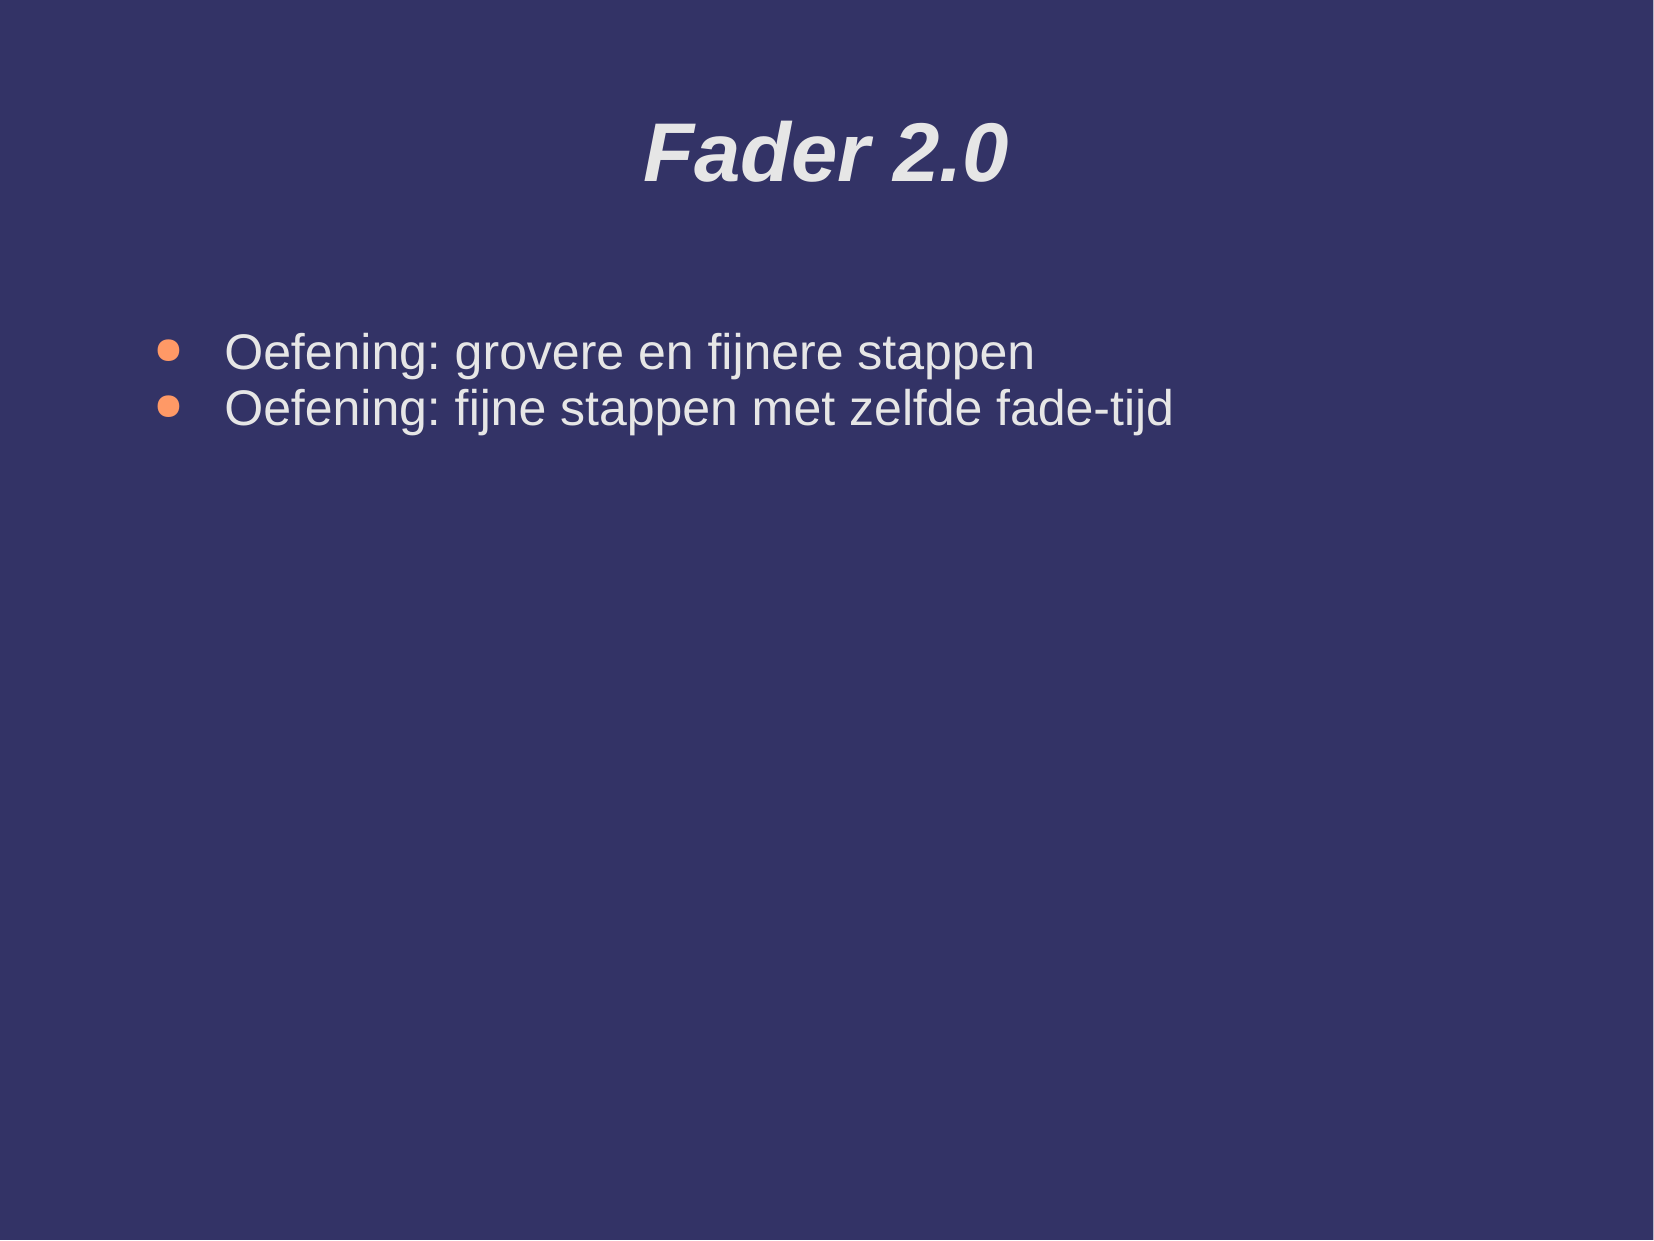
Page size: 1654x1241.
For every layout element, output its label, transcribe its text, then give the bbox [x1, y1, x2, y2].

list Oefening: grovere en fijnere stappen Oefening: fijne stappen met zelfde fade-tijd [118, 324, 1571, 1004]
title Fader 2.0 [82, 49, 1571, 257]
